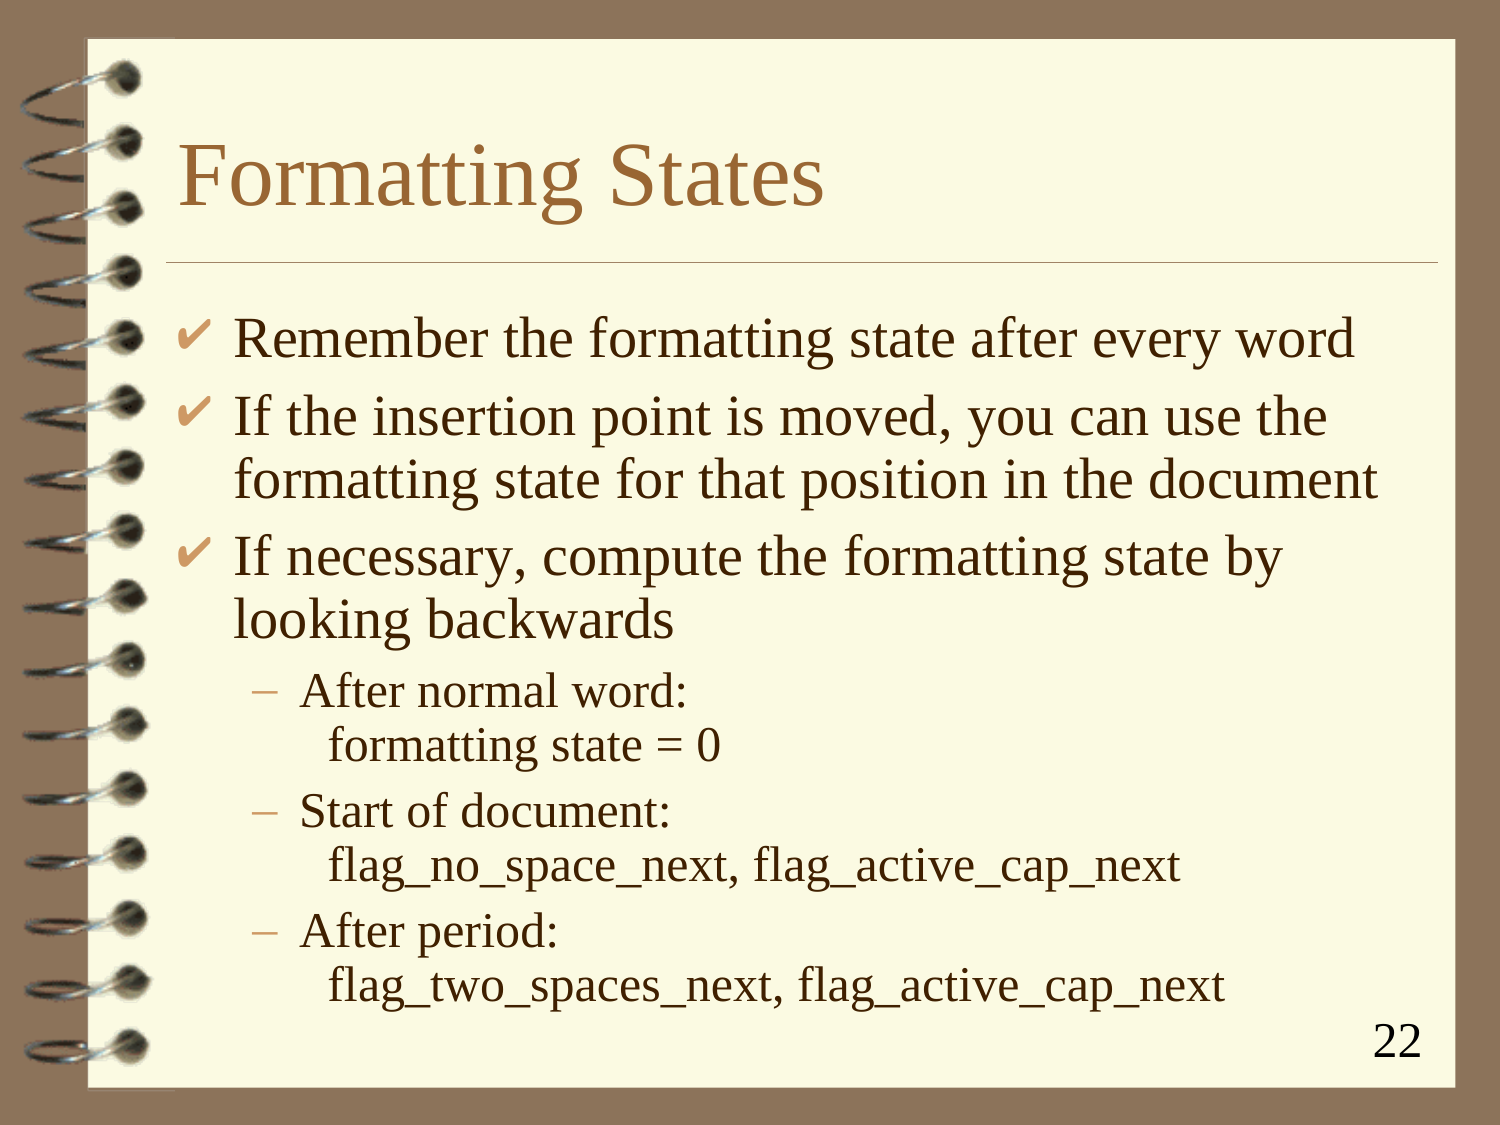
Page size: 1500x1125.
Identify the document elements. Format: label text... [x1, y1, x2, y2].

list Remember the formatting state after every word If the insertion point is moved, you can use the formatting state for that position in the document If necessary, compute the formatting state by looking backwards After normal word: formatting state = 0 Start of document: flag_no_space_next, flag_active_cap_next After period: flag_two_spaces_next, flag_active_cap_next [162, 299, 1438, 976]
title Formatting States [162, 74, 1438, 263]
picture [0, 0, 175, 1125]
